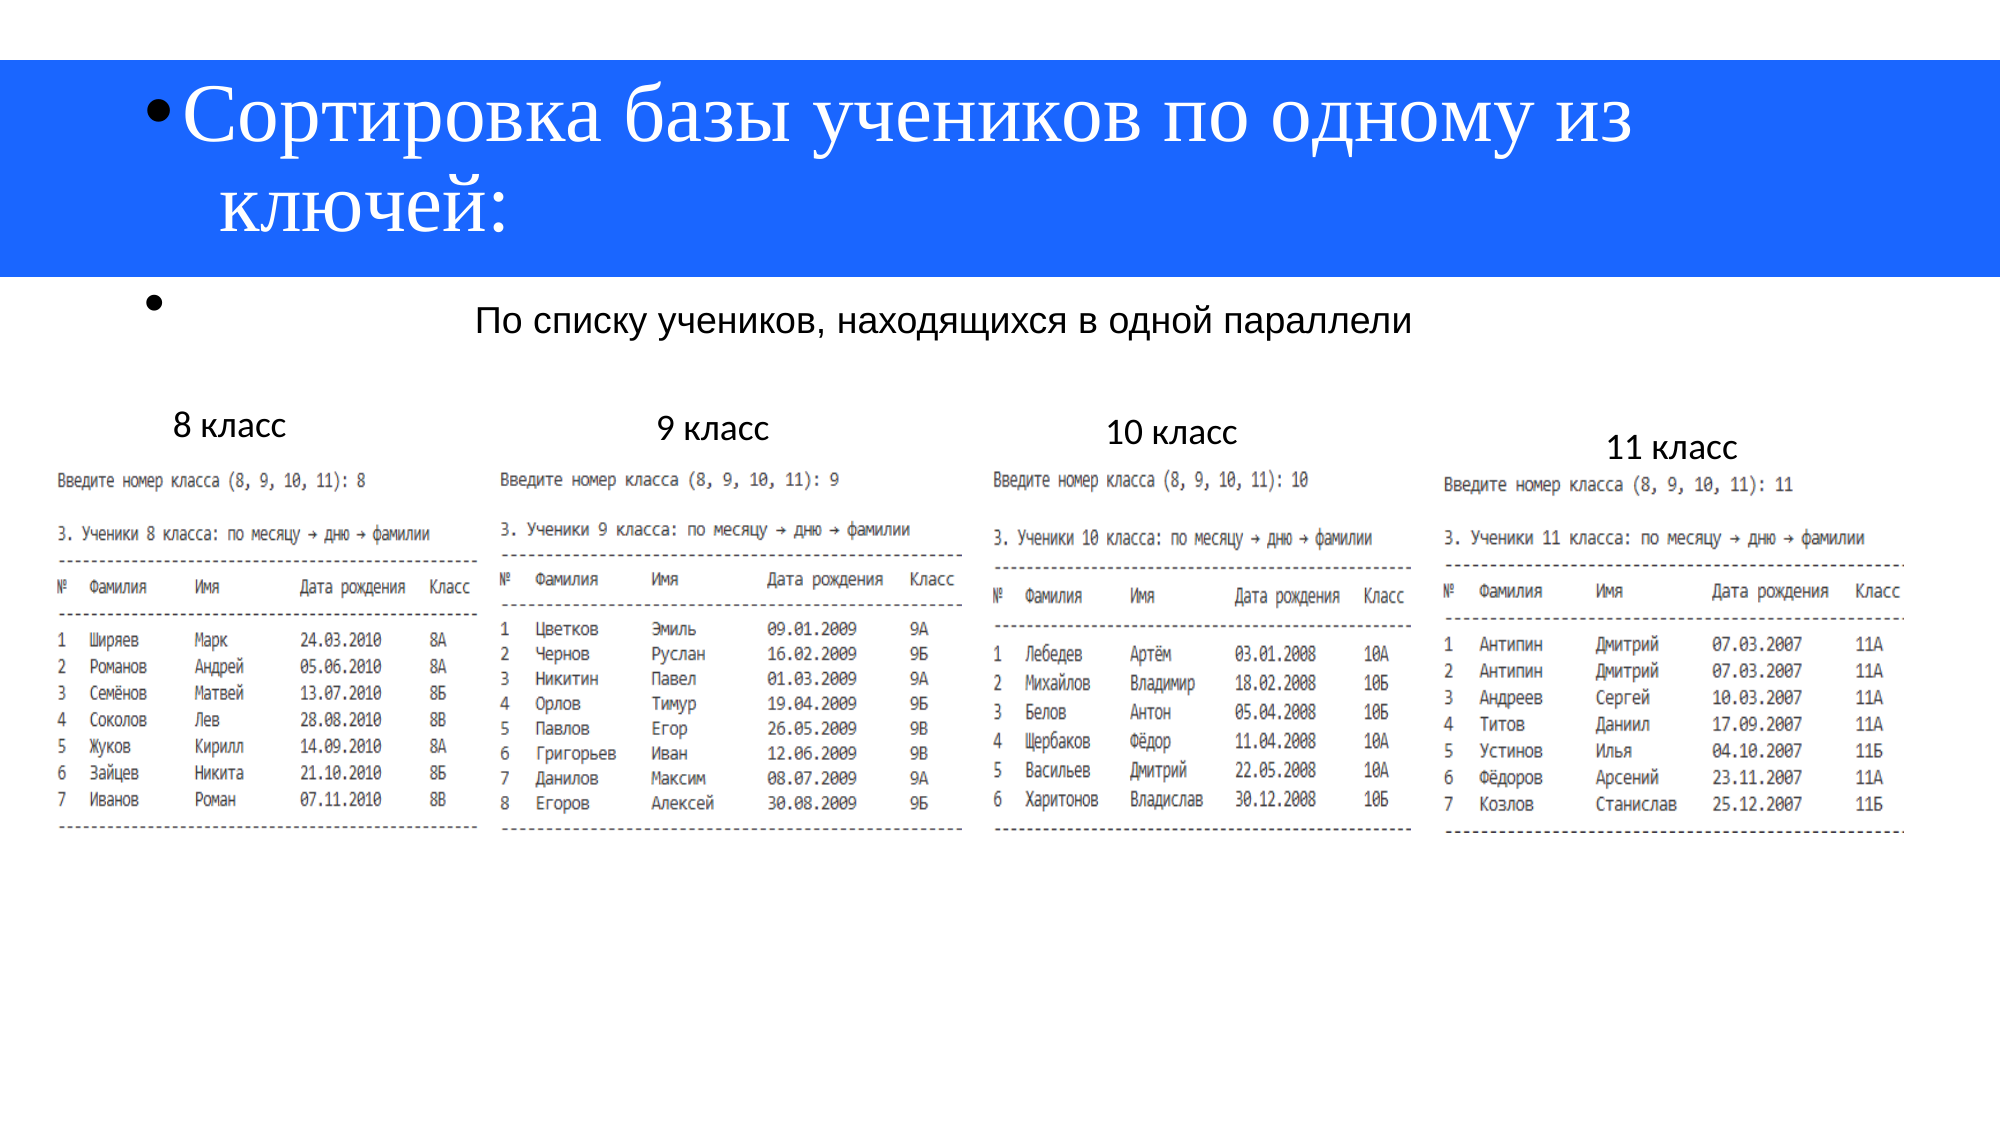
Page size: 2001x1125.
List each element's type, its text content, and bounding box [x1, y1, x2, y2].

picture [54, 467, 478, 837]
text_box По списку учеников, находящихся в одной параллели [460, 288, 1541, 350]
text_box 9 класс [640, 394, 786, 467]
picture [991, 465, 1411, 834]
picture [495, 467, 962, 837]
picture [1440, 471, 1904, 833]
text_box 11 класс [1589, 414, 1755, 471]
text_box 8 класс [157, 392, 303, 453]
text_box 10 класс [1090, 399, 1255, 465]
list Сортировка базы учеников по одному из ключей: [137, 61, 1863, 270]
